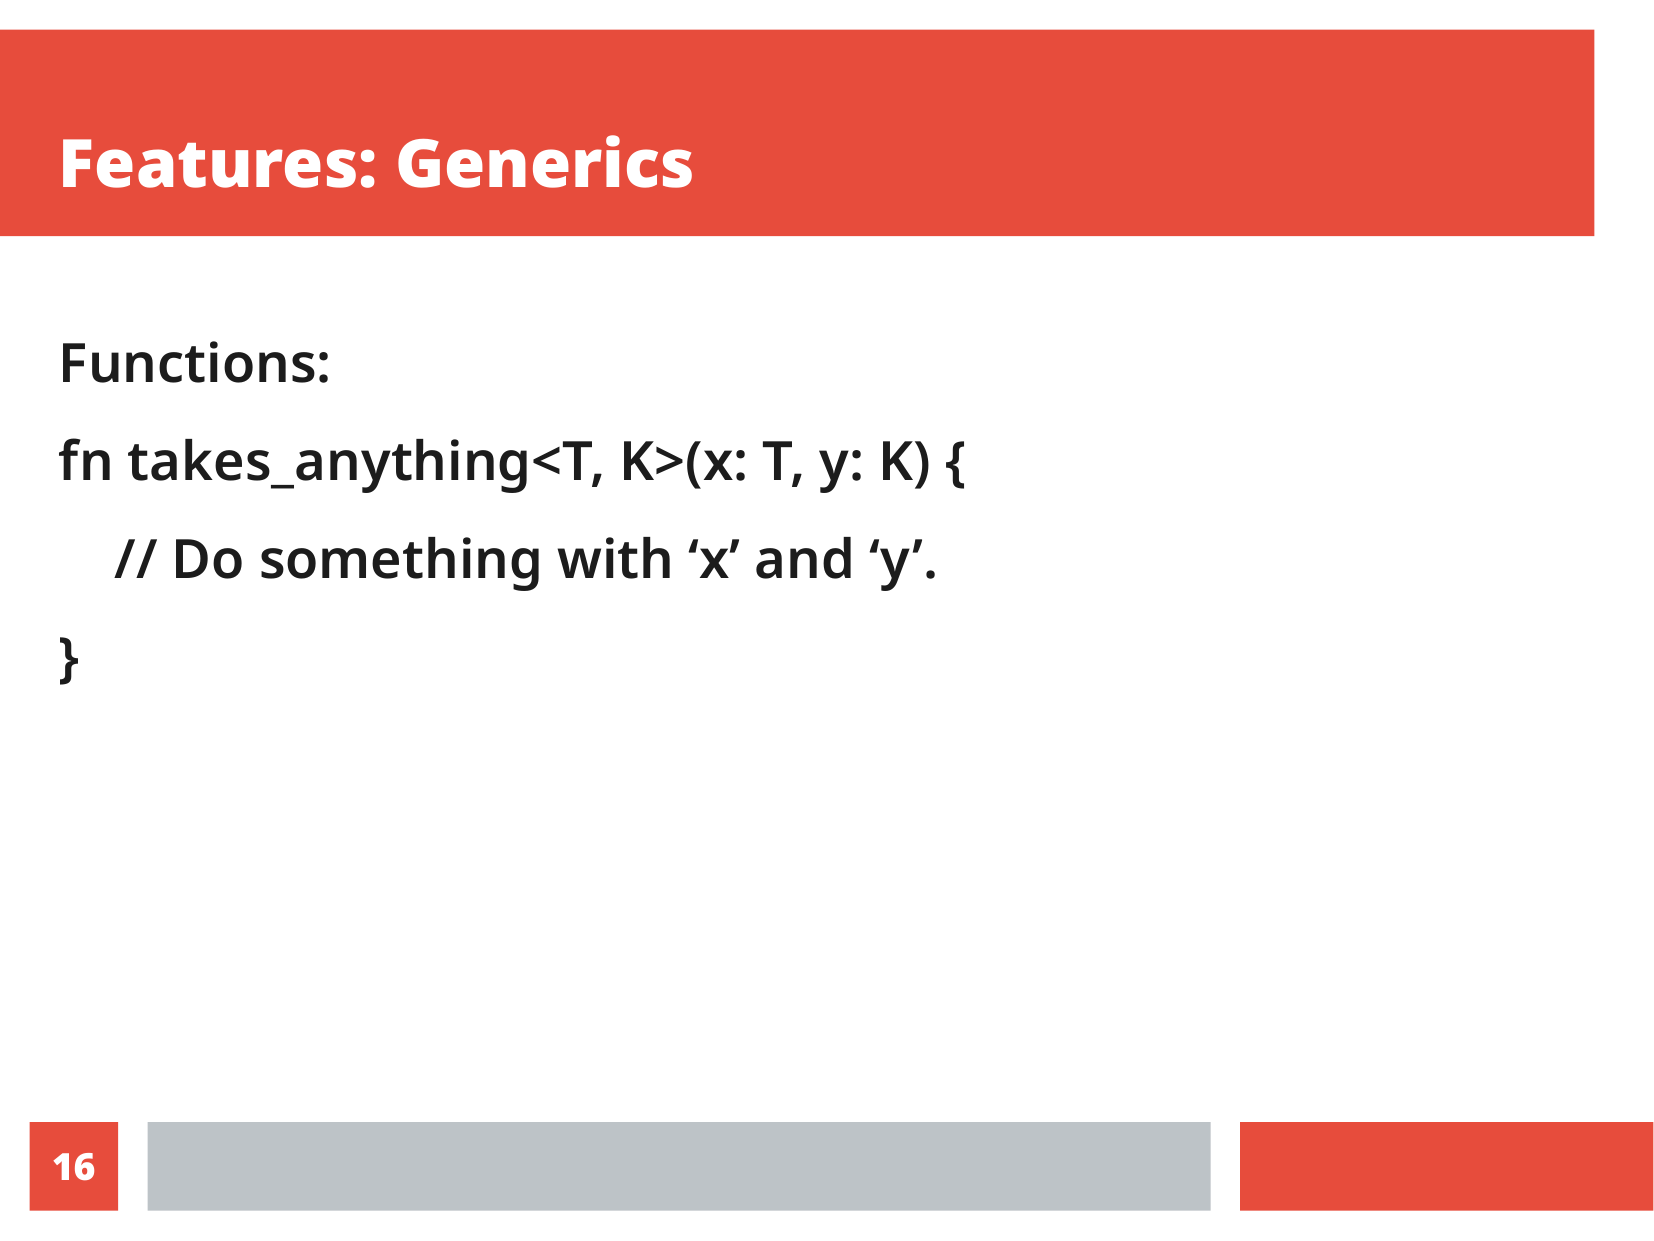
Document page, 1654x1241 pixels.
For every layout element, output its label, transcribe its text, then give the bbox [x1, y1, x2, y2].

title Features: Generics [59, 59, 1595, 207]
list Functions: fn takes_anything<T, K>(x: T, y: K) { // Do something with ‘x’ and ‘y’. } [59, 324, 1565, 1093]
